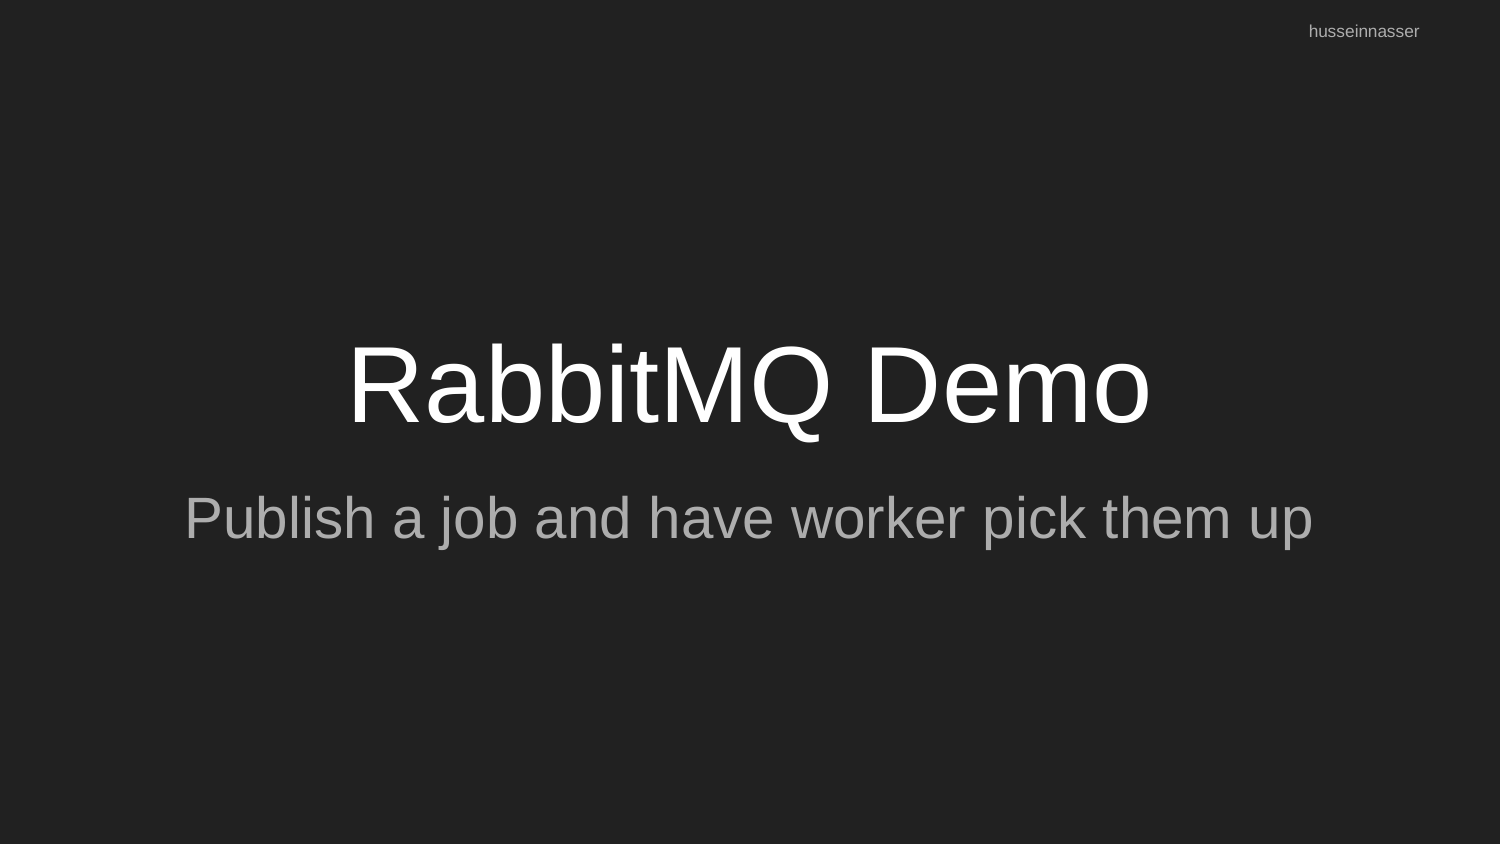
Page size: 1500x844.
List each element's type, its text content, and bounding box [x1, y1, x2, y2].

title RabbitMQ Demo [51, 122, 1449, 459]
subtitle Publish a job and have worker pick them up [51, 464, 1449, 595]
subtitle husseinnasser [1236, 11, 1492, 53]
